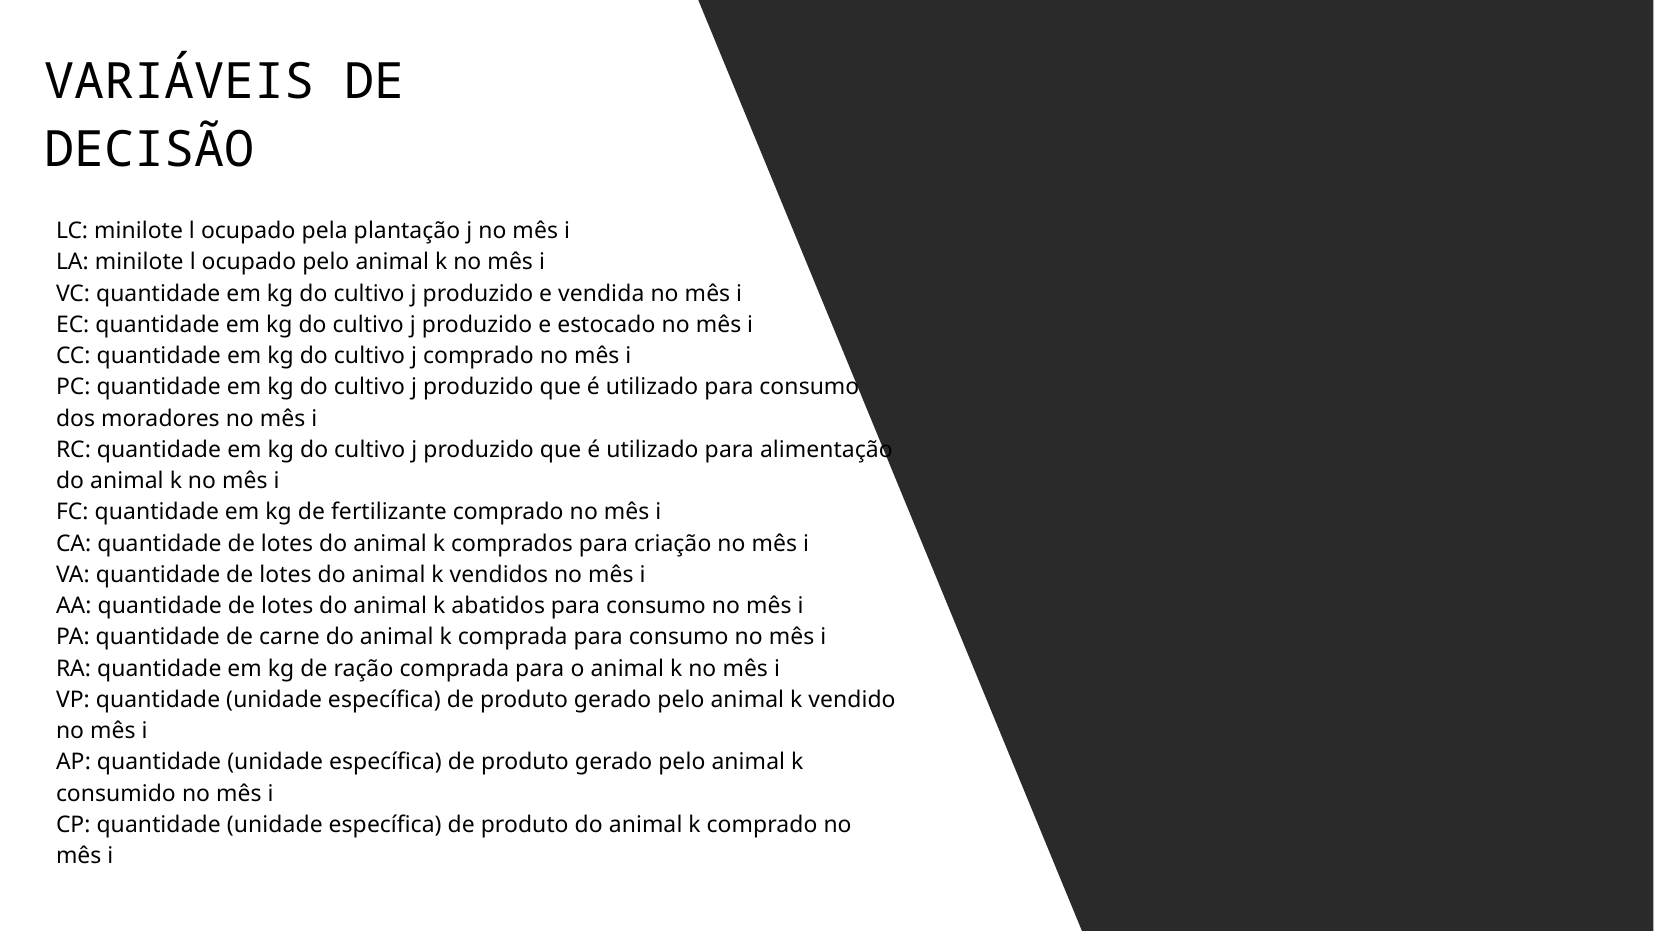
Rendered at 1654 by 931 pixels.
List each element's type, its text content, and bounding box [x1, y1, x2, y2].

text_box [698, 0, 1654, 931]
text_box VARIÁVEIS DE DECISÃO [29, 37, 438, 190]
text_box LC: minilote l ocupado pela plantação j no mês i LA: minilote l ocupado pelo animal k no mês i VC: quantidade em kg do cultivo j produzido e vendida no mês i EC: quantidade em kg do cultivo j produzido e estocado no mês i CC: quantidade em kg do cultivo j comprado no mês i PC: quantidade em kg do cultivo j produzido que é utilizado para consumo dos moradores no mês i RC: quantidade em kg do cultivo j produzido que é utilizado para alimentação do animal k no mês i FC: quantidade em kg de fertilizante comprado no mês i CA: quantidade de lotes do animal k comprados para criação no mês i VA: quantidade de lotes do animal k vendidos no mês i AA: quantidade de lotes do animal k abatidos para consumo no mês i PA: quantidade de carne do animal k comprada para consumo no mês i RA: quantidade em kg de ração comprada para o animal k no mês i VP: quantidade (unidade específica) de produto gerado pelo animal k vendido no mês i AP: quantidade (unidade específica) de produto gerado pelo animal k consumido no mês i CP: quantidade (unidade específica) de produto do animal k comprado no mês i [41, 206, 916, 827]
